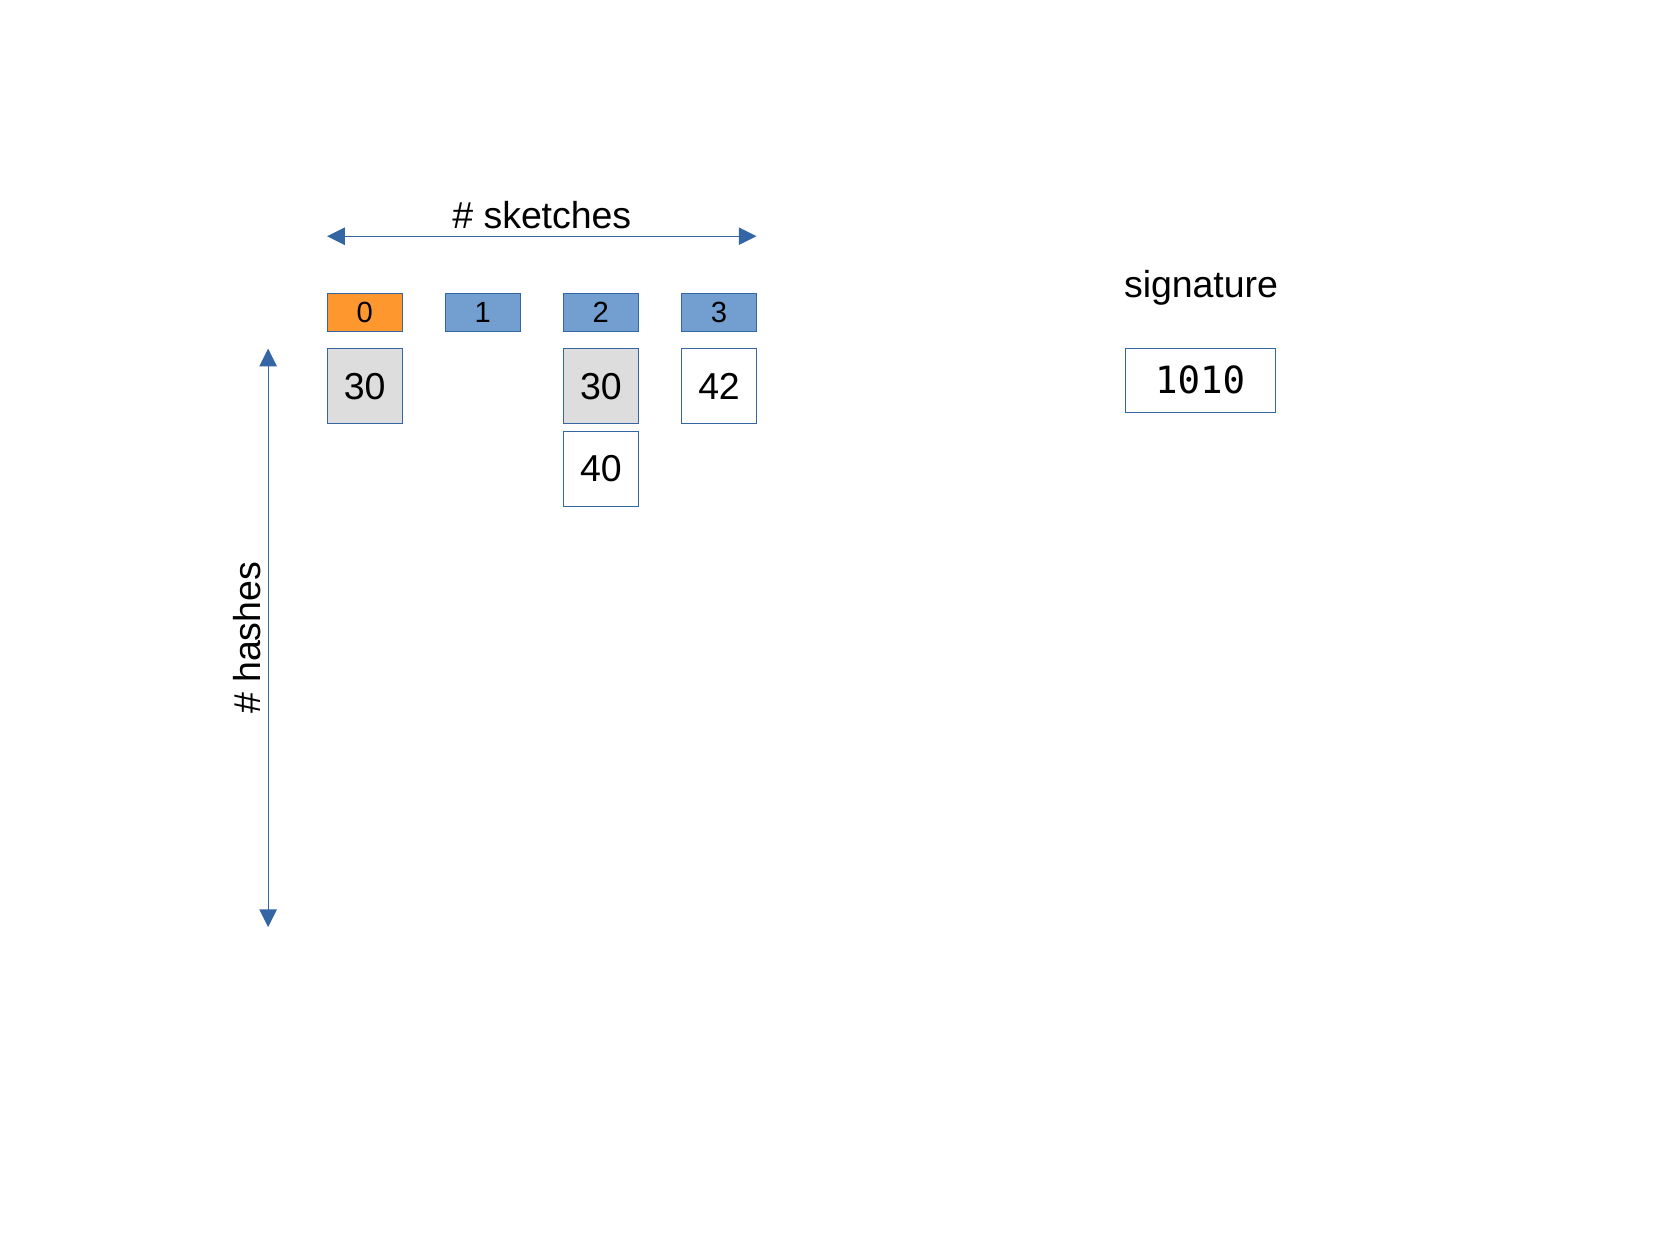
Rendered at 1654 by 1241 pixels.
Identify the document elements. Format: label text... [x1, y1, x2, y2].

text_box 1010 [1125, 348, 1276, 413]
text_box 3 [681, 293, 757, 332]
text_box 1 [445, 293, 521, 332]
text_box 40 [563, 431, 639, 507]
text_box 0 [327, 293, 403, 332]
text_box 42 [681, 348, 757, 424]
text_box 30 [327, 348, 403, 424]
text_box signature [1032, 246, 1370, 322]
text_box 2 [563, 293, 639, 332]
text_box 30 [563, 348, 639, 424]
